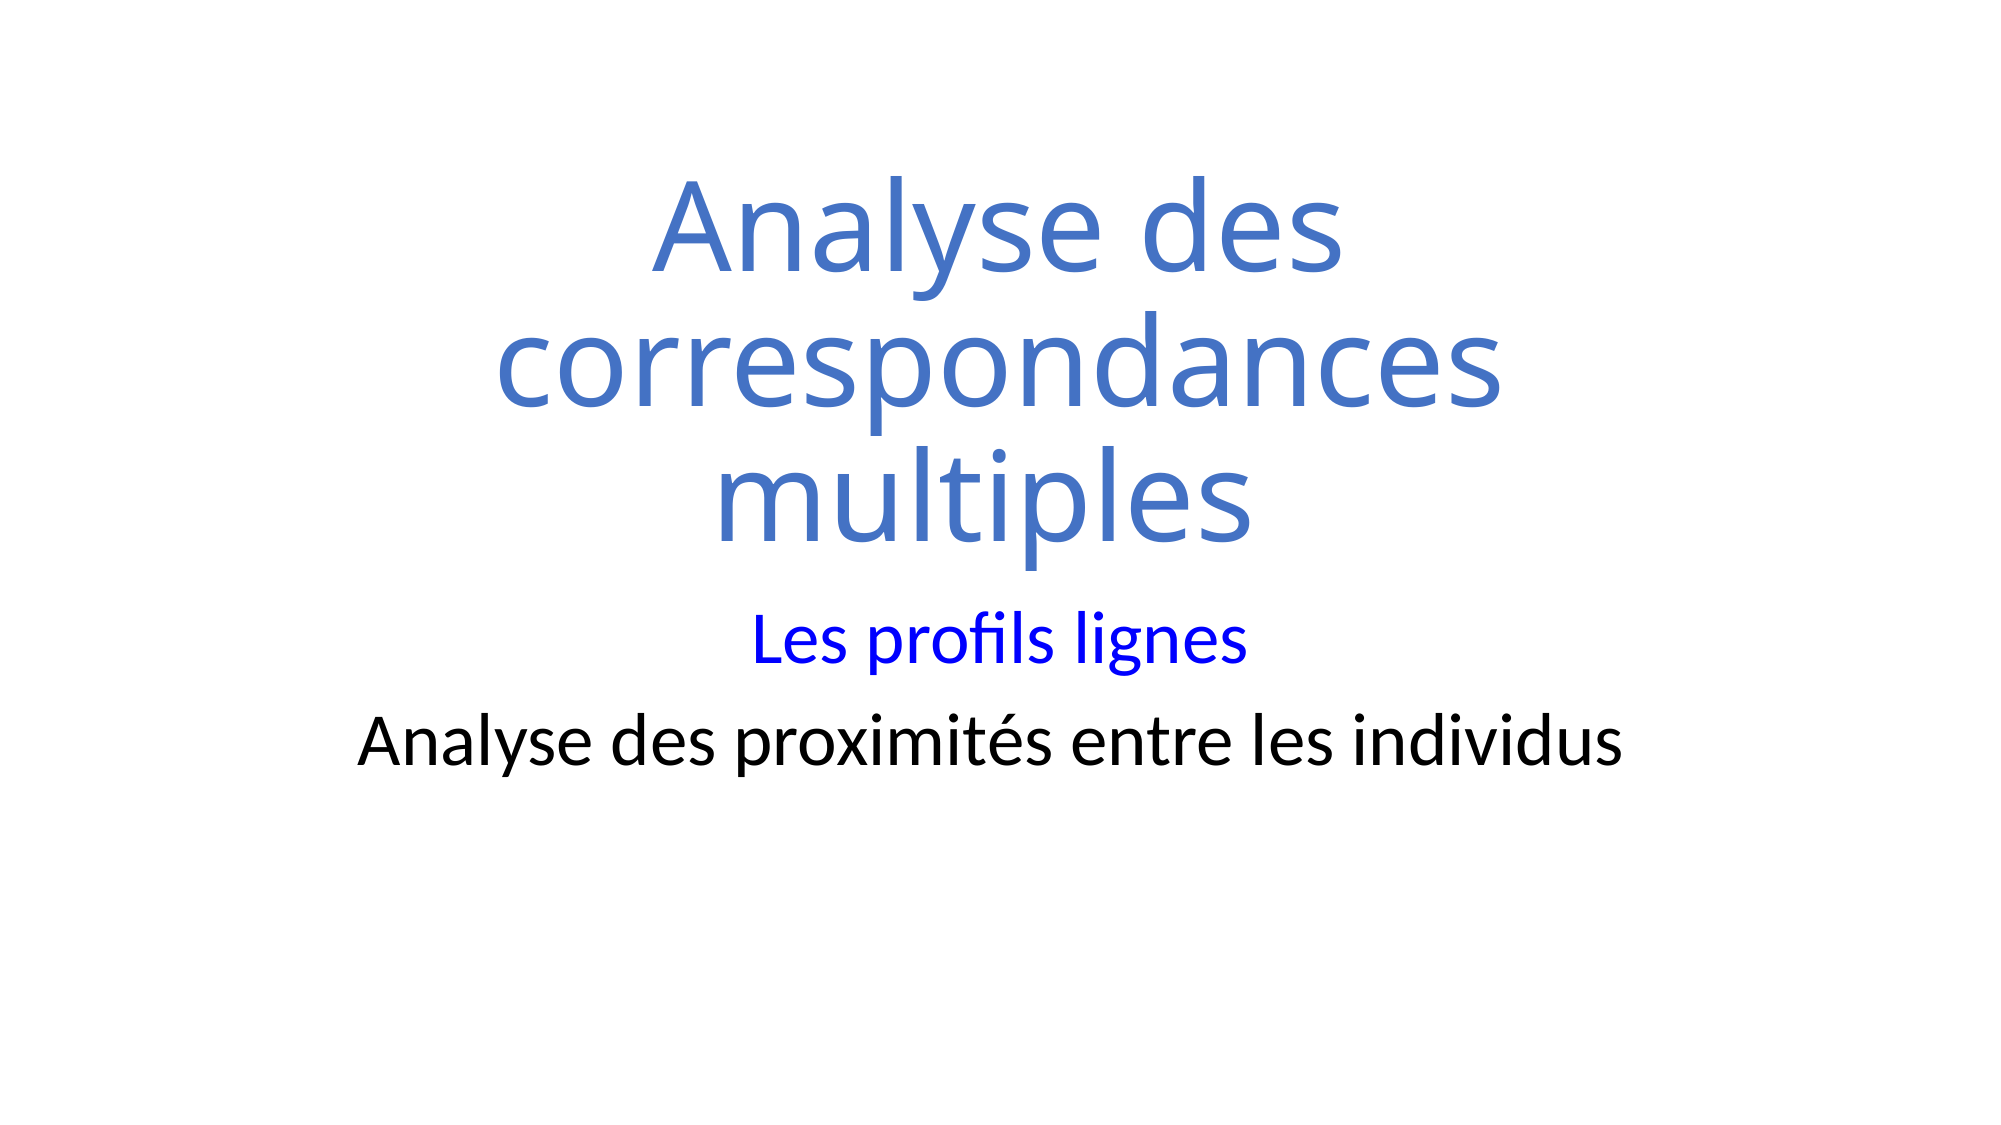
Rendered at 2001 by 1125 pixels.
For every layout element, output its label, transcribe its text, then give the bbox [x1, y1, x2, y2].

title Analyse des correspondances multiples [249, 184, 1750, 576]
subtitle Les profils lignes Analyse des proximités entre les individus [249, 590, 1750, 863]
